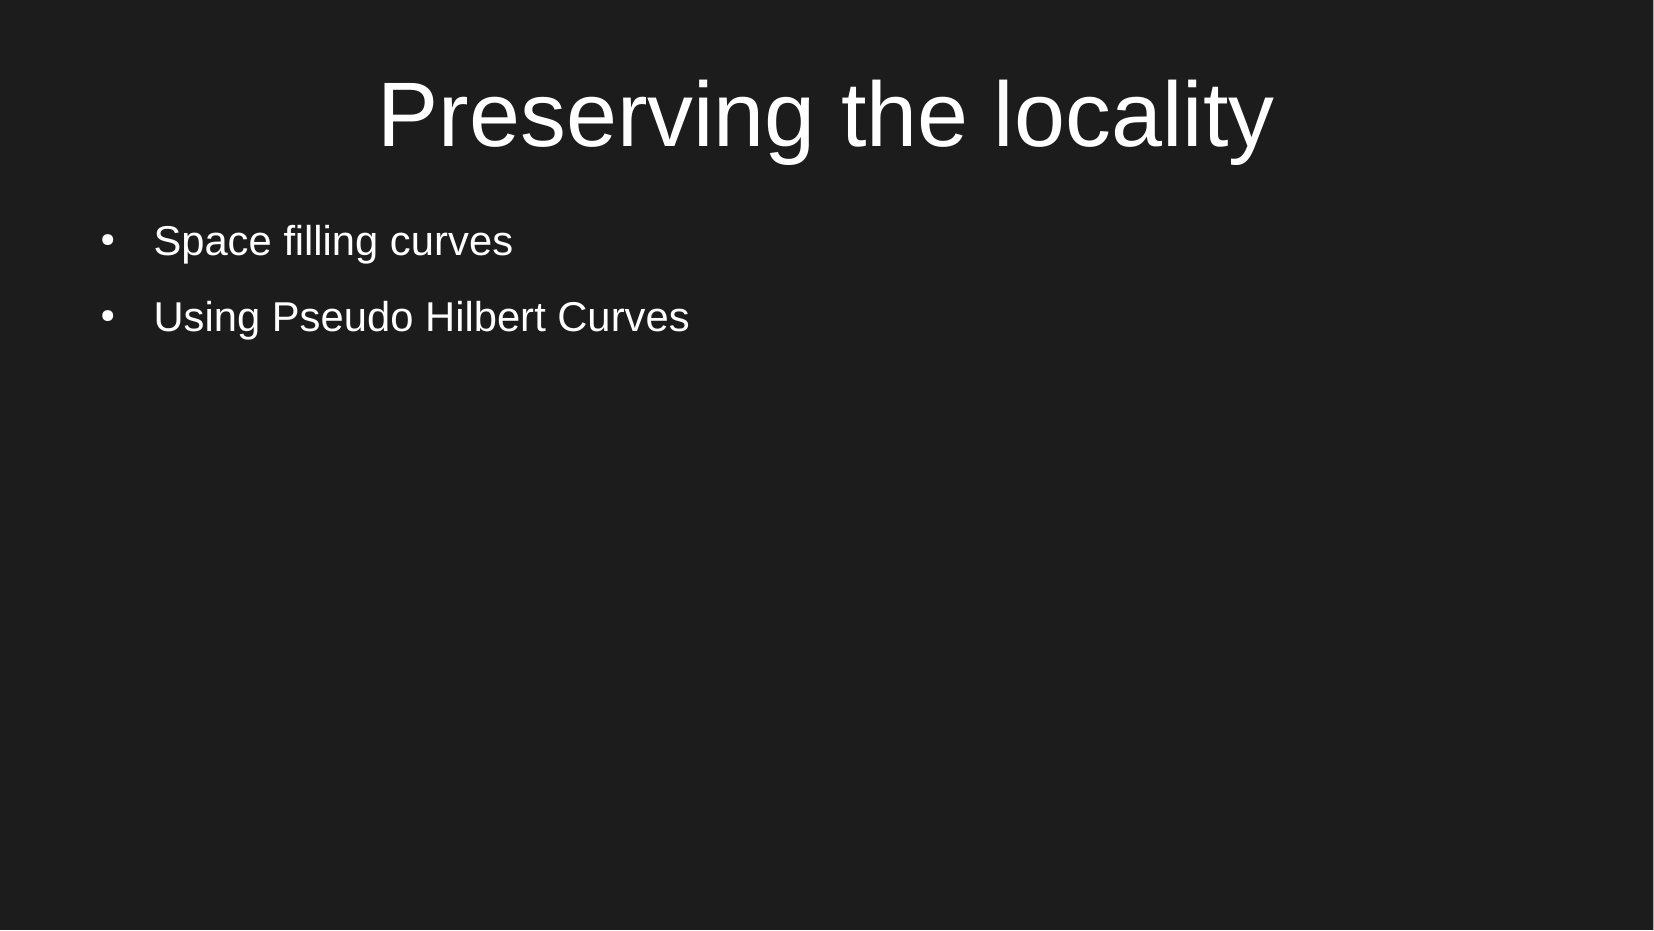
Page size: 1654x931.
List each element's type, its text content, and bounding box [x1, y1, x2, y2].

list Space filling curves Using Pseudo Hilbert Curves [82, 217, 1571, 758]
title Preserving the locality [82, 37, 1571, 193]
